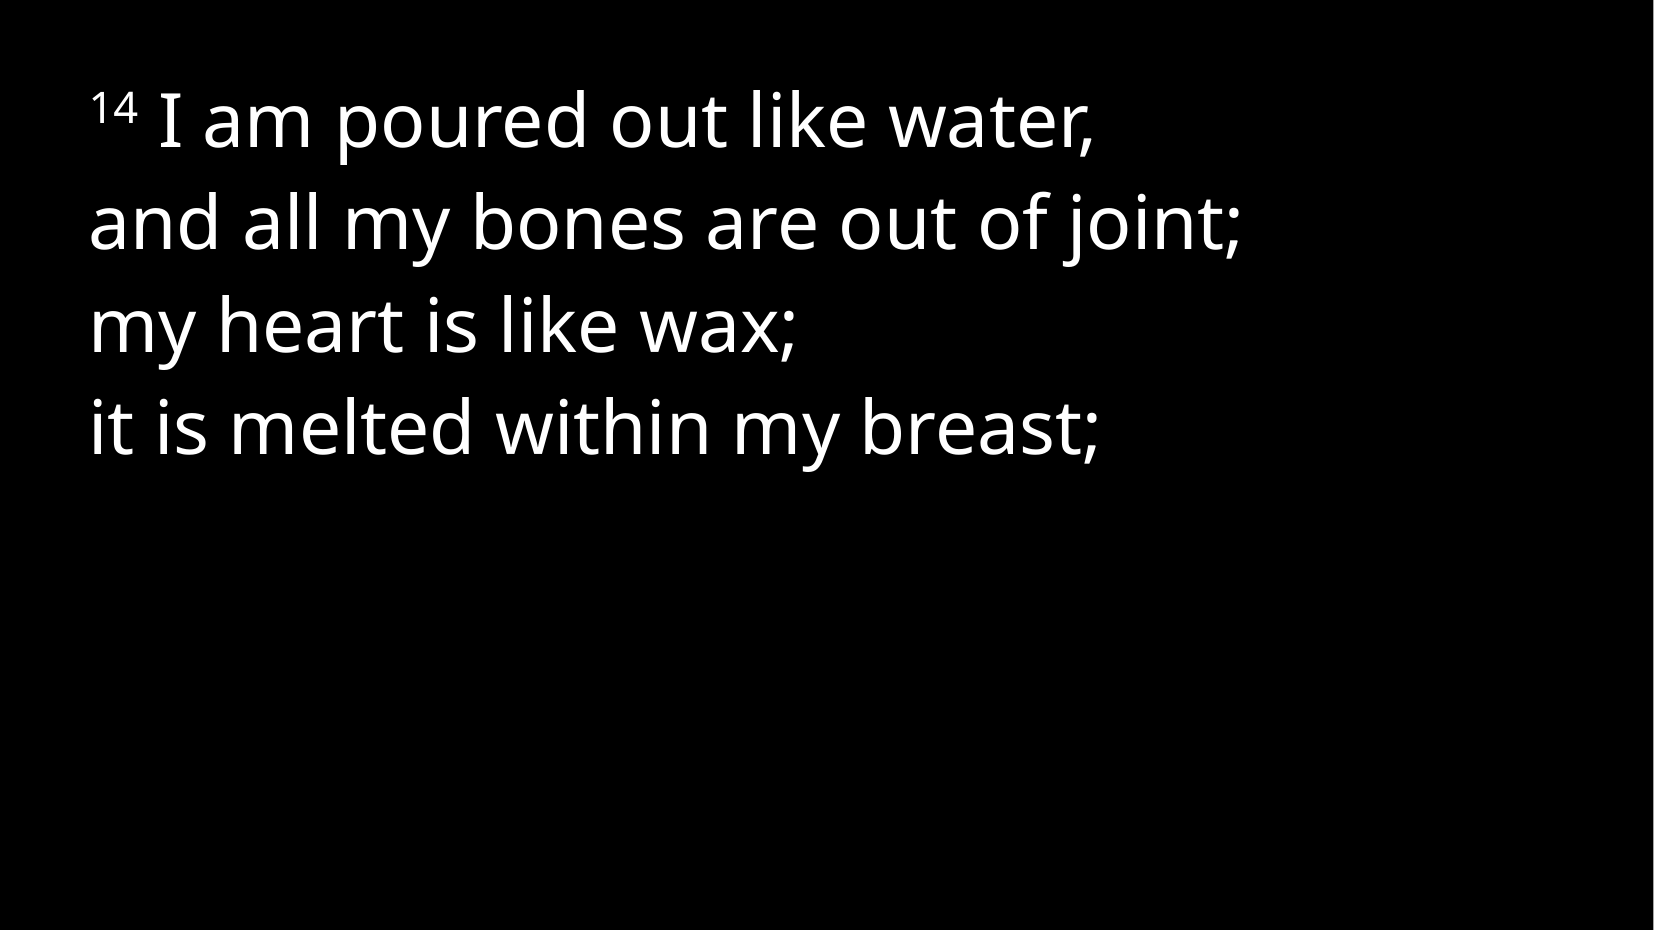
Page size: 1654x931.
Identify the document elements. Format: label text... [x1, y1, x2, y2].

text_box 14 I am poured out like water, and all my bones are out of joint; my heart is like wax; it is melted within my breast; [73, 60, 1574, 511]
